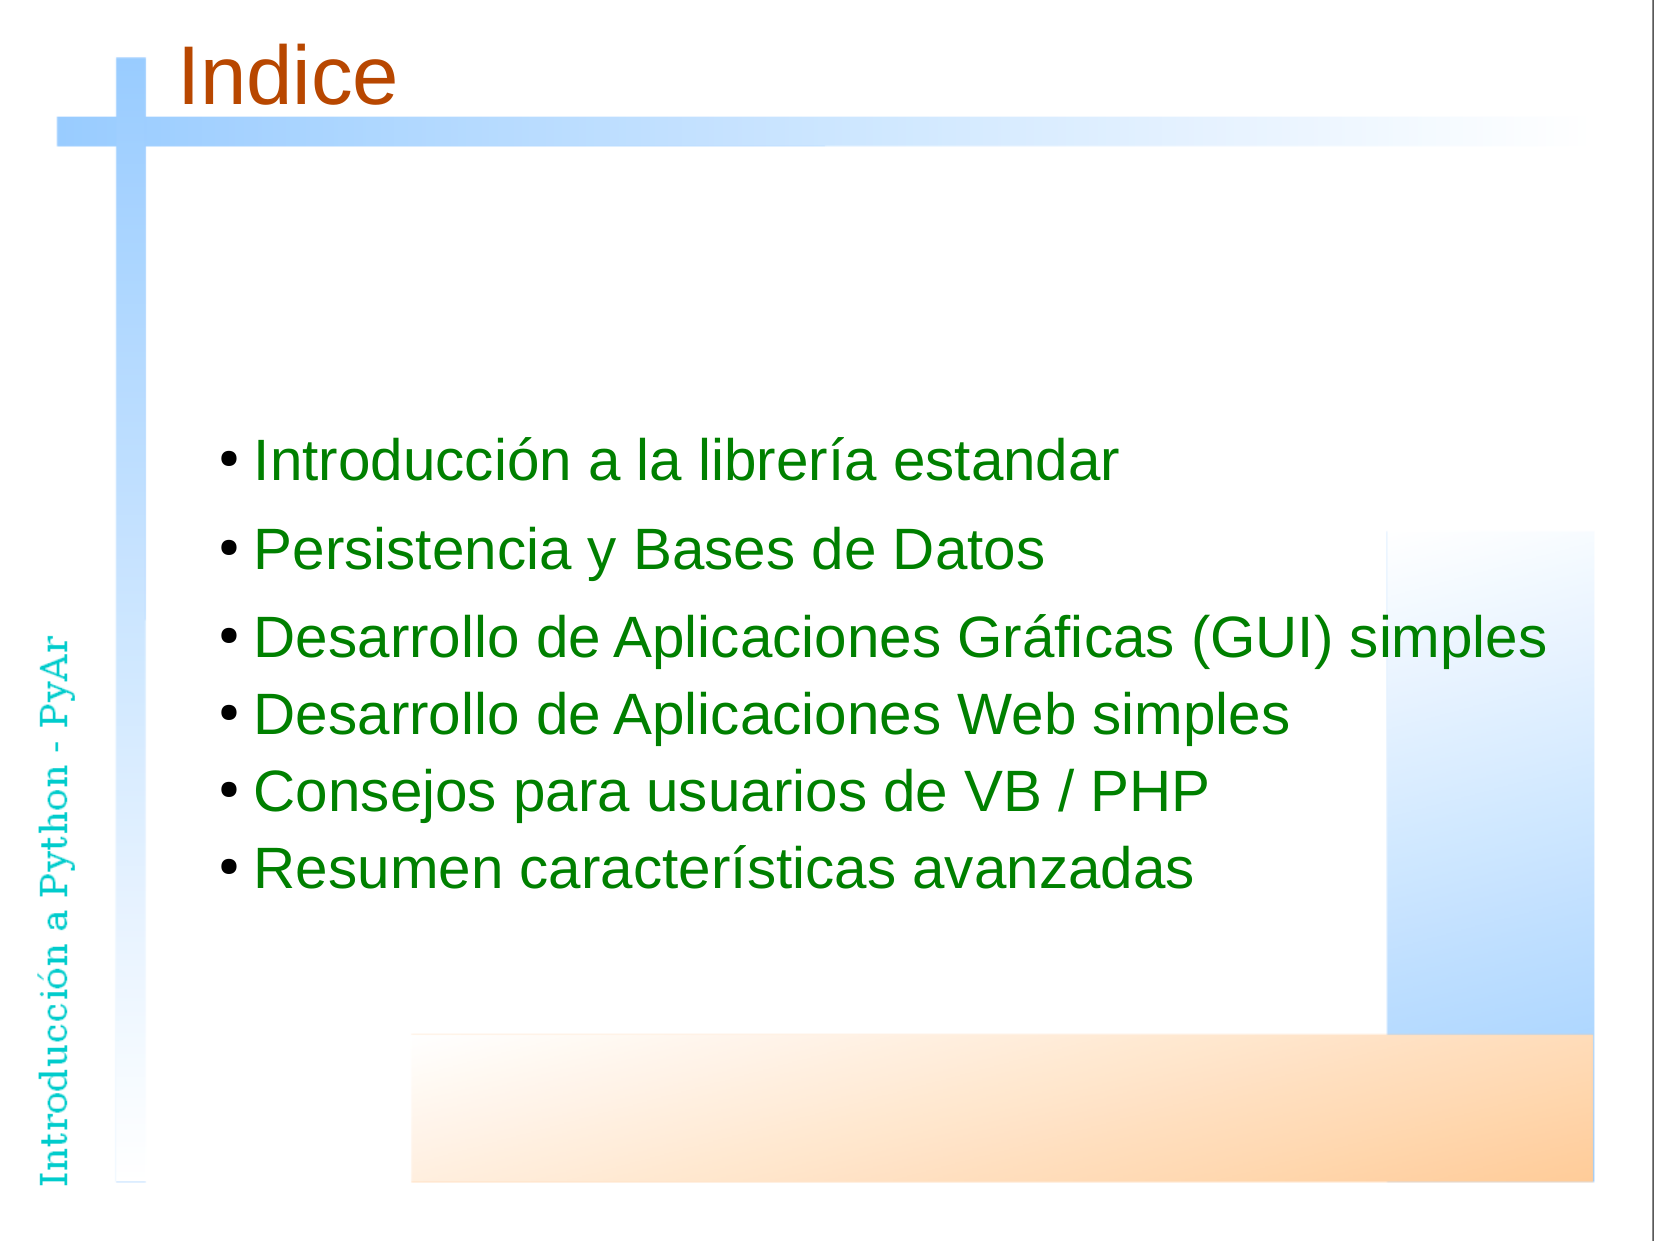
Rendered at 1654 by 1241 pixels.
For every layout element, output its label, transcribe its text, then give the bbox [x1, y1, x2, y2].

text_box Introducción a la librería estandar Persistencia y Bases de Datos Desarrollo de Aplicaciones Gráficas (GUI) simples Desarrollo de Aplicaciones Web simples Consejos para usuarios de VB / PHP Resumen características avanzadas [147, 147, 1595, 1182]
title Indice [177, 0, 1595, 147]
picture [0, 0, 1654, 1241]
